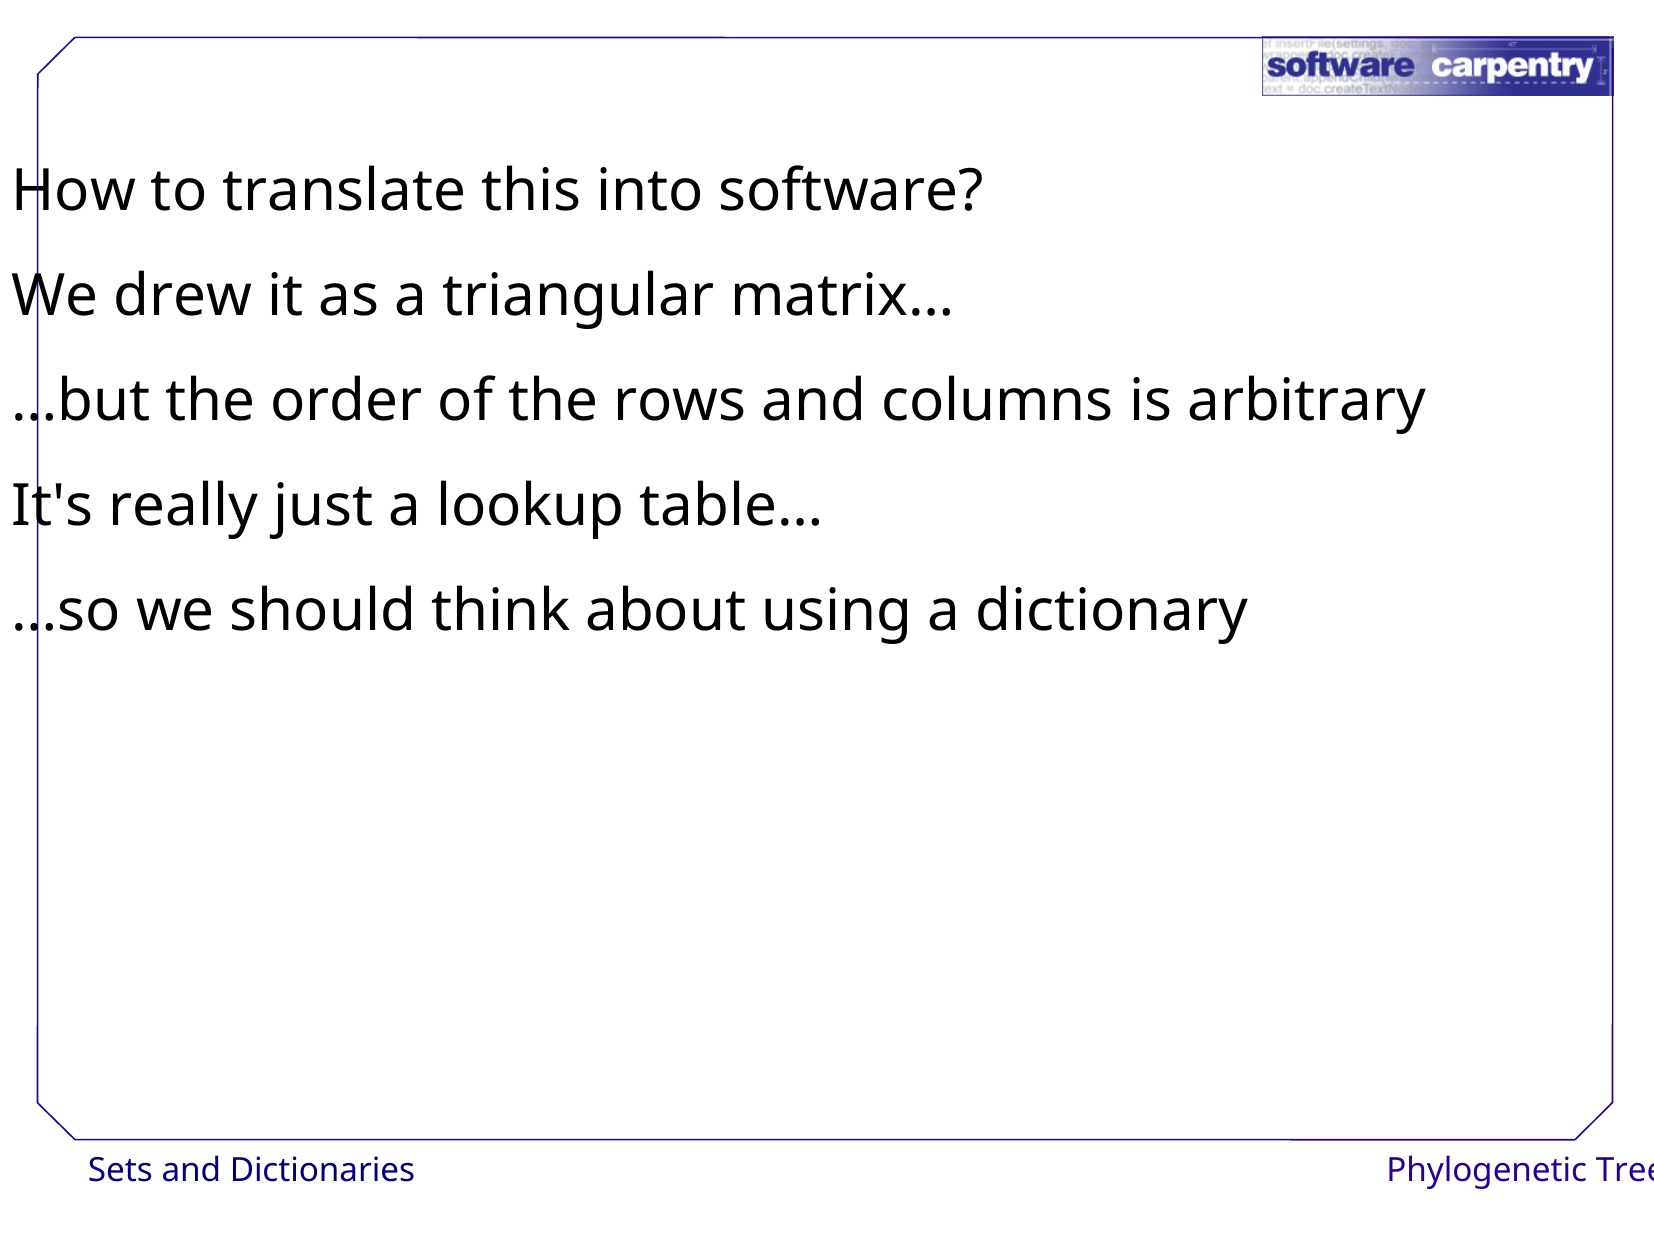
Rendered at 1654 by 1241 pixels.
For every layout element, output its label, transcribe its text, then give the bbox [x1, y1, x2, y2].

text_box How to translate this into software? We drew it as a triangular matrix… …but the order of the rows and columns is arbitrary It's really just a lookup table… …so we should think about using a dictionary [0, 109, 1592, 650]
picture [1262, 36, 1614, 96]
